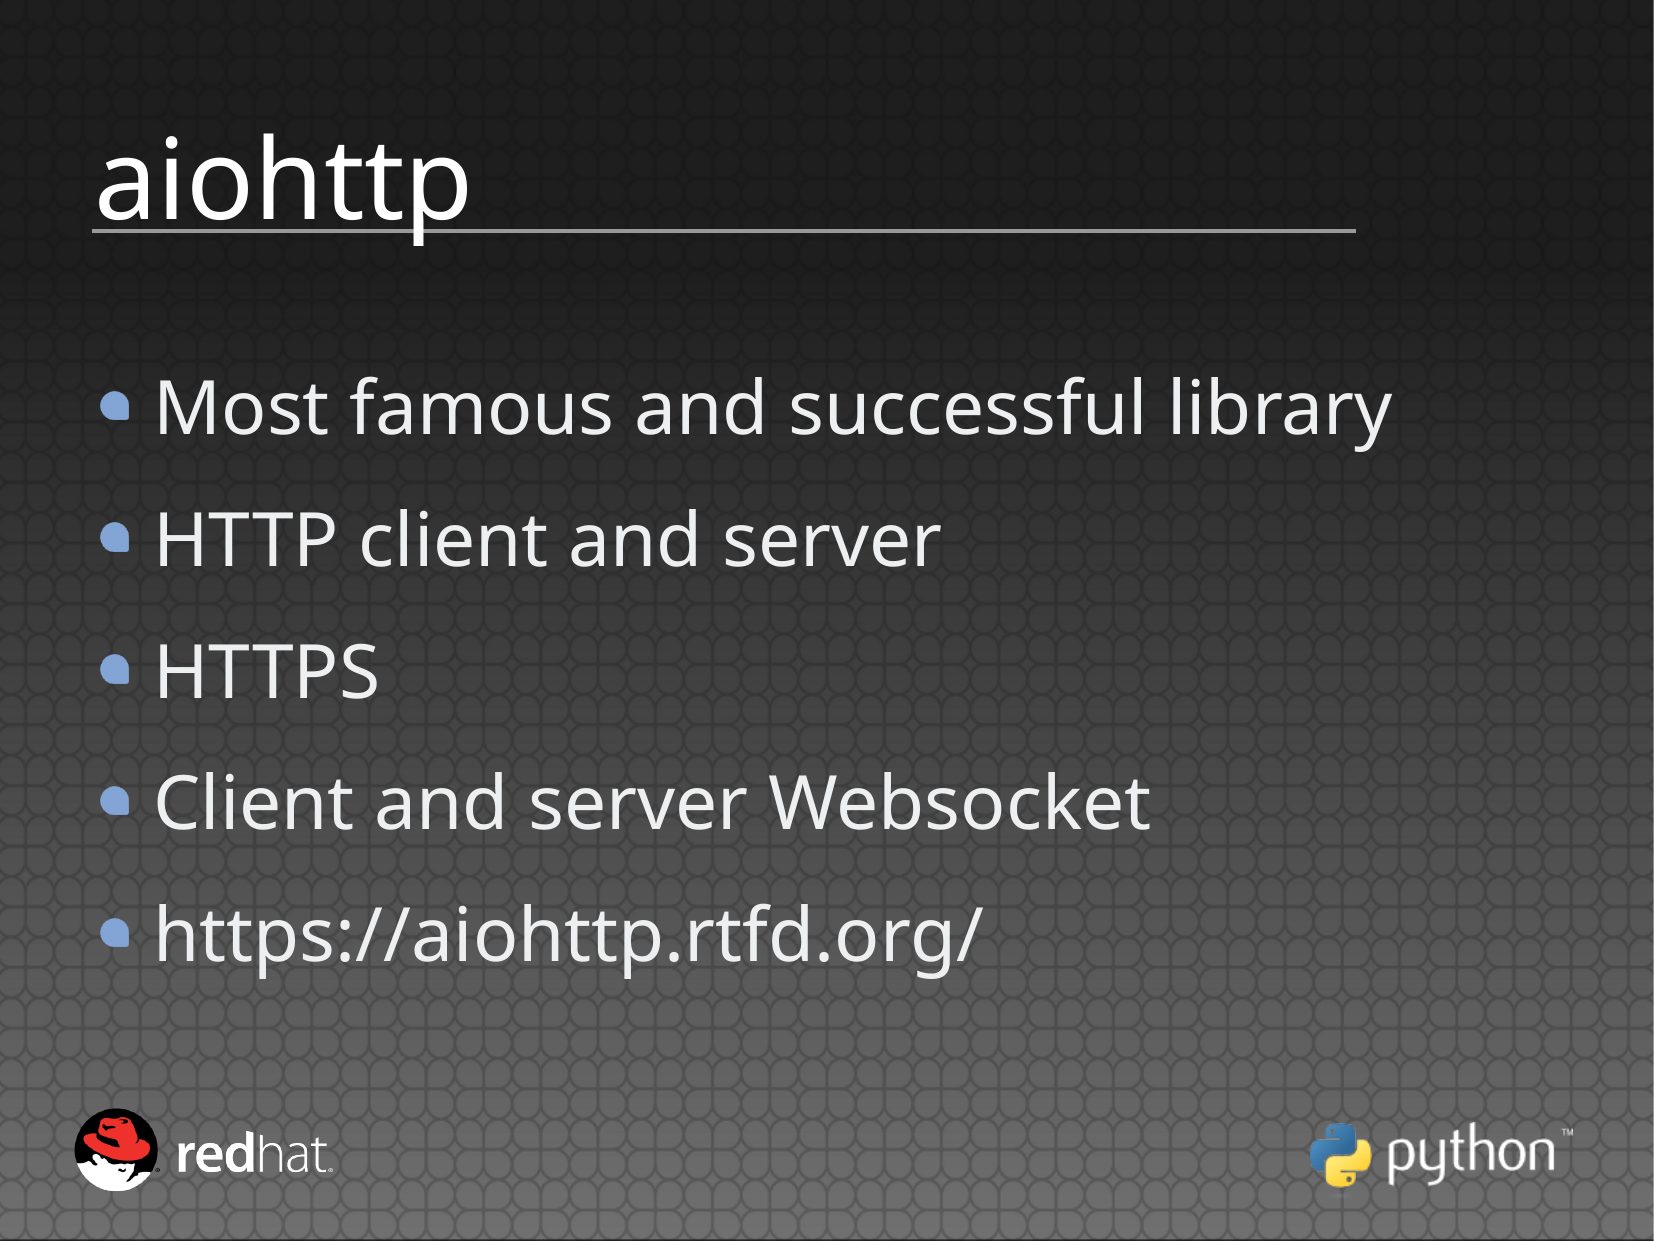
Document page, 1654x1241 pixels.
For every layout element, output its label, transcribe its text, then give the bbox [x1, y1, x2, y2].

list Most famous and successful library HTTP client and server HTTPS Client and server Websocket https://aiohttp.rtfd.org/ [82, 354, 1571, 1094]
picture [0, 0, 1654, 1241]
title aiohttp [94, 100, 1426, 251]
